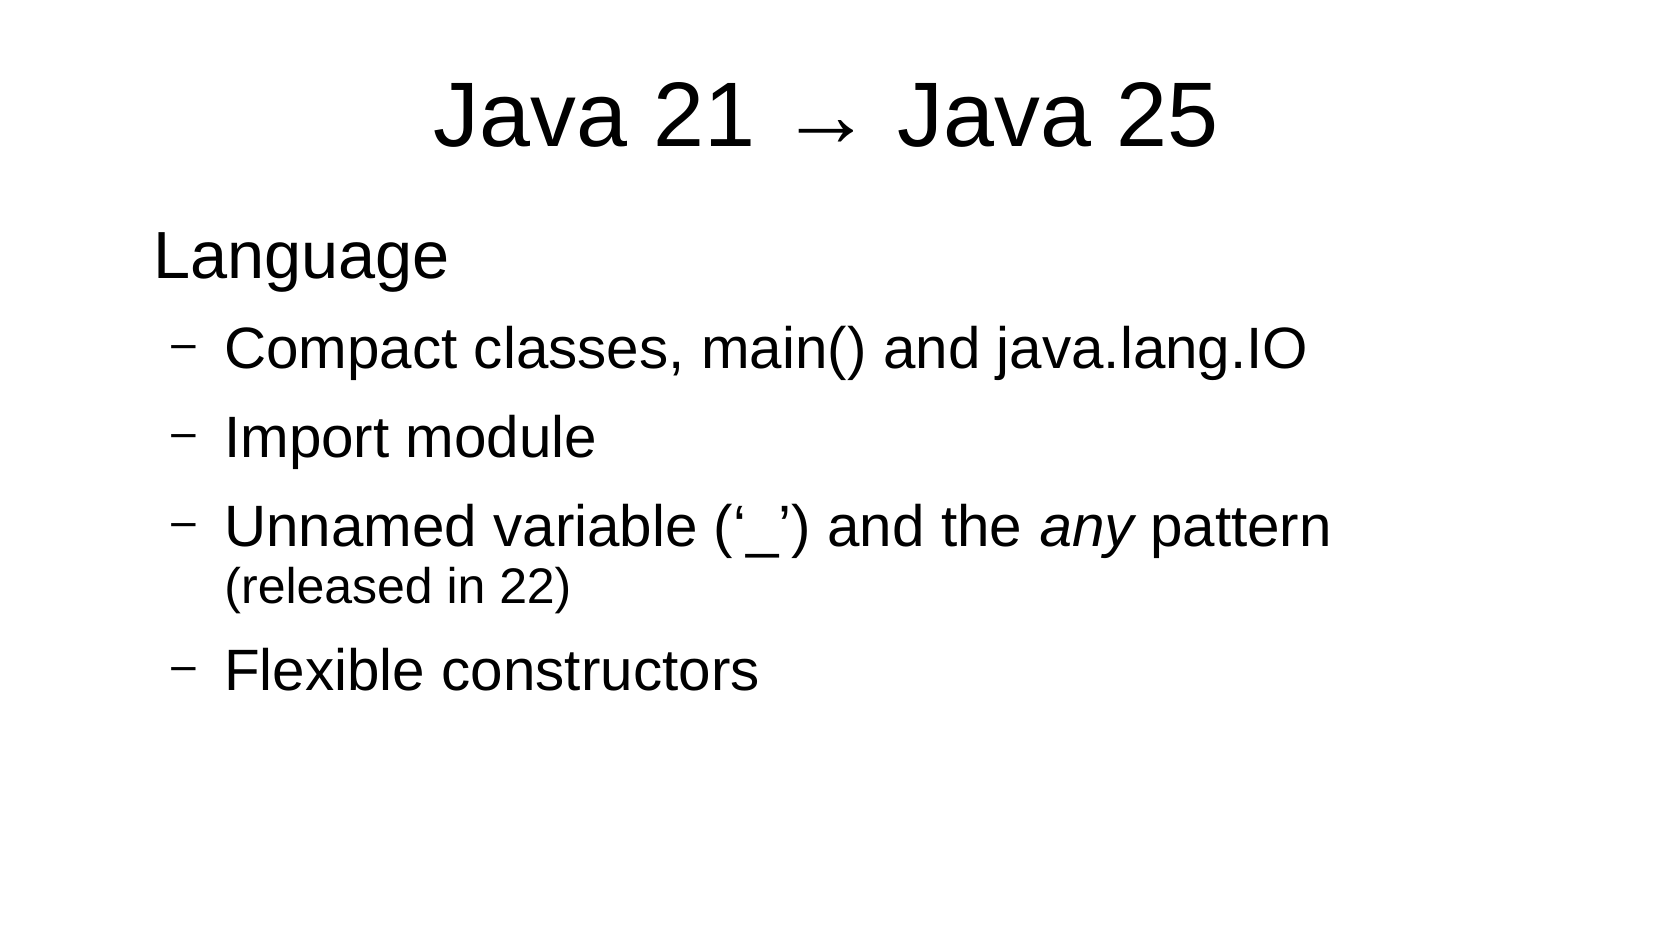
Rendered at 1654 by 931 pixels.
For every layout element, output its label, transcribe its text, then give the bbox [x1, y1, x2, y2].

title Java 21 → Java 25 [82, 37, 1571, 193]
list Language Compact classes, main() and java.lang.IO Import module Unnamed variable (‘_’) and the any pattern (released in 22) Flexible constructors [82, 217, 1571, 758]
